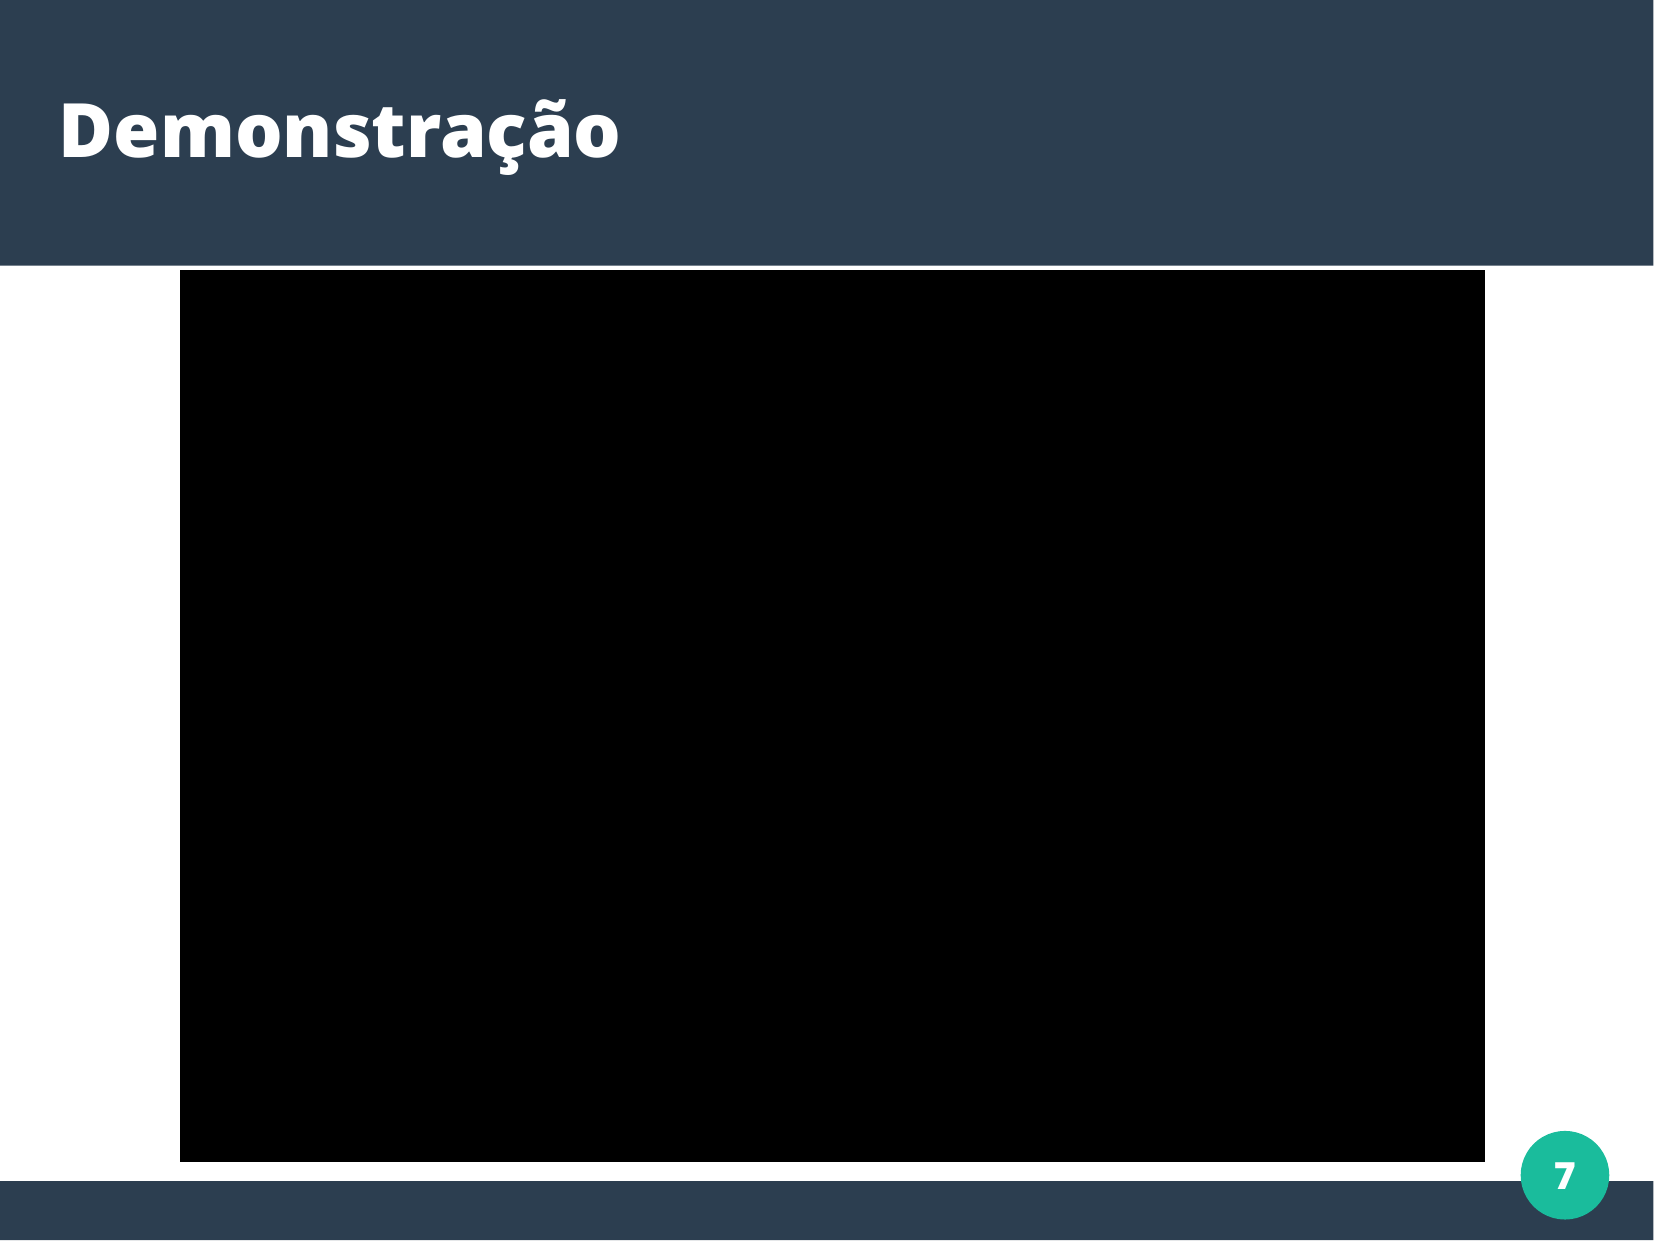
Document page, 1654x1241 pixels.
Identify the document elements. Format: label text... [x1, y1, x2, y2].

title Demonstração [59, 49, 1595, 207]
text_box [180, 270, 1486, 1163]
